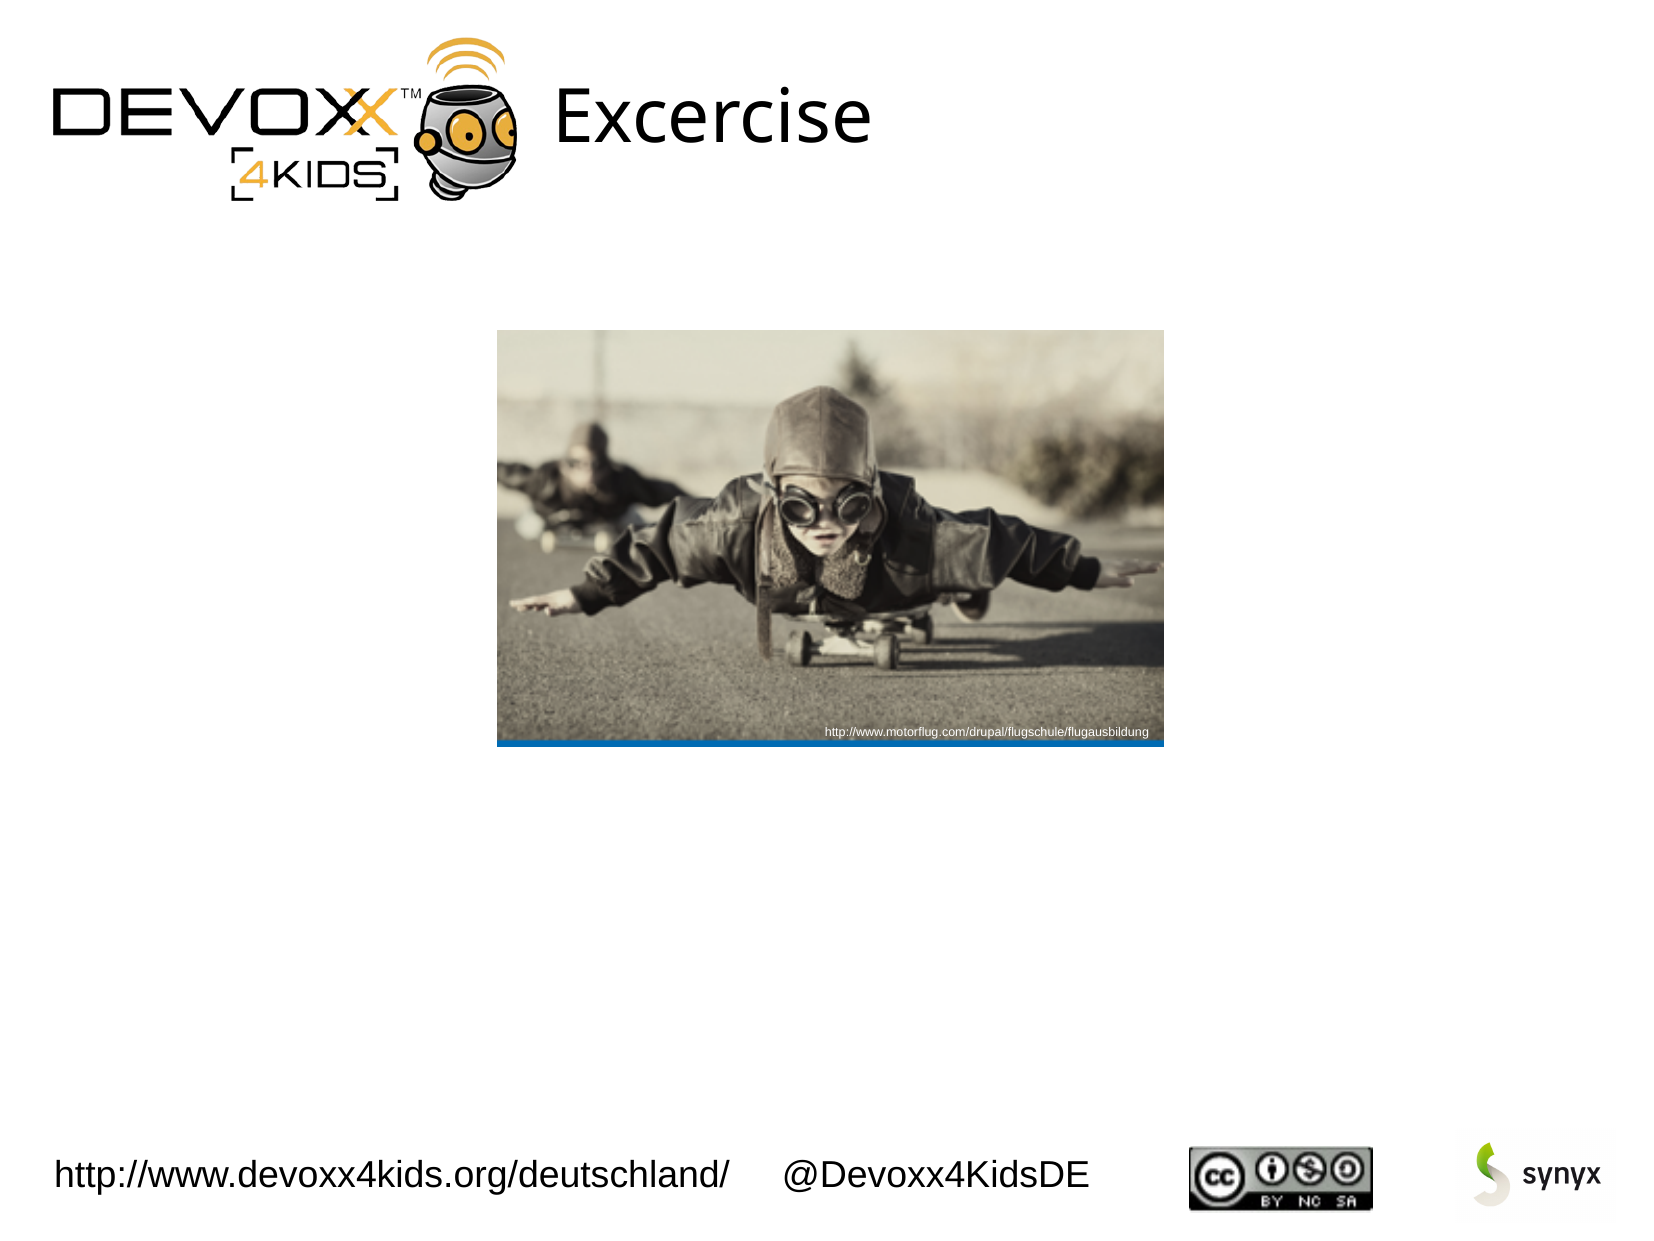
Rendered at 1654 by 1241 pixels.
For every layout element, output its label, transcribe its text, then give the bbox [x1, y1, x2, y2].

picture [53, 37, 517, 201]
text_box http://www.motorflug.com/drupal/flugschule/flugausbildung [810, 717, 1164, 747]
title Excercise [537, 60, 1595, 302]
picture [497, 330, 1164, 747]
picture [1189, 1146, 1373, 1213]
picture [1455, 1128, 1616, 1223]
